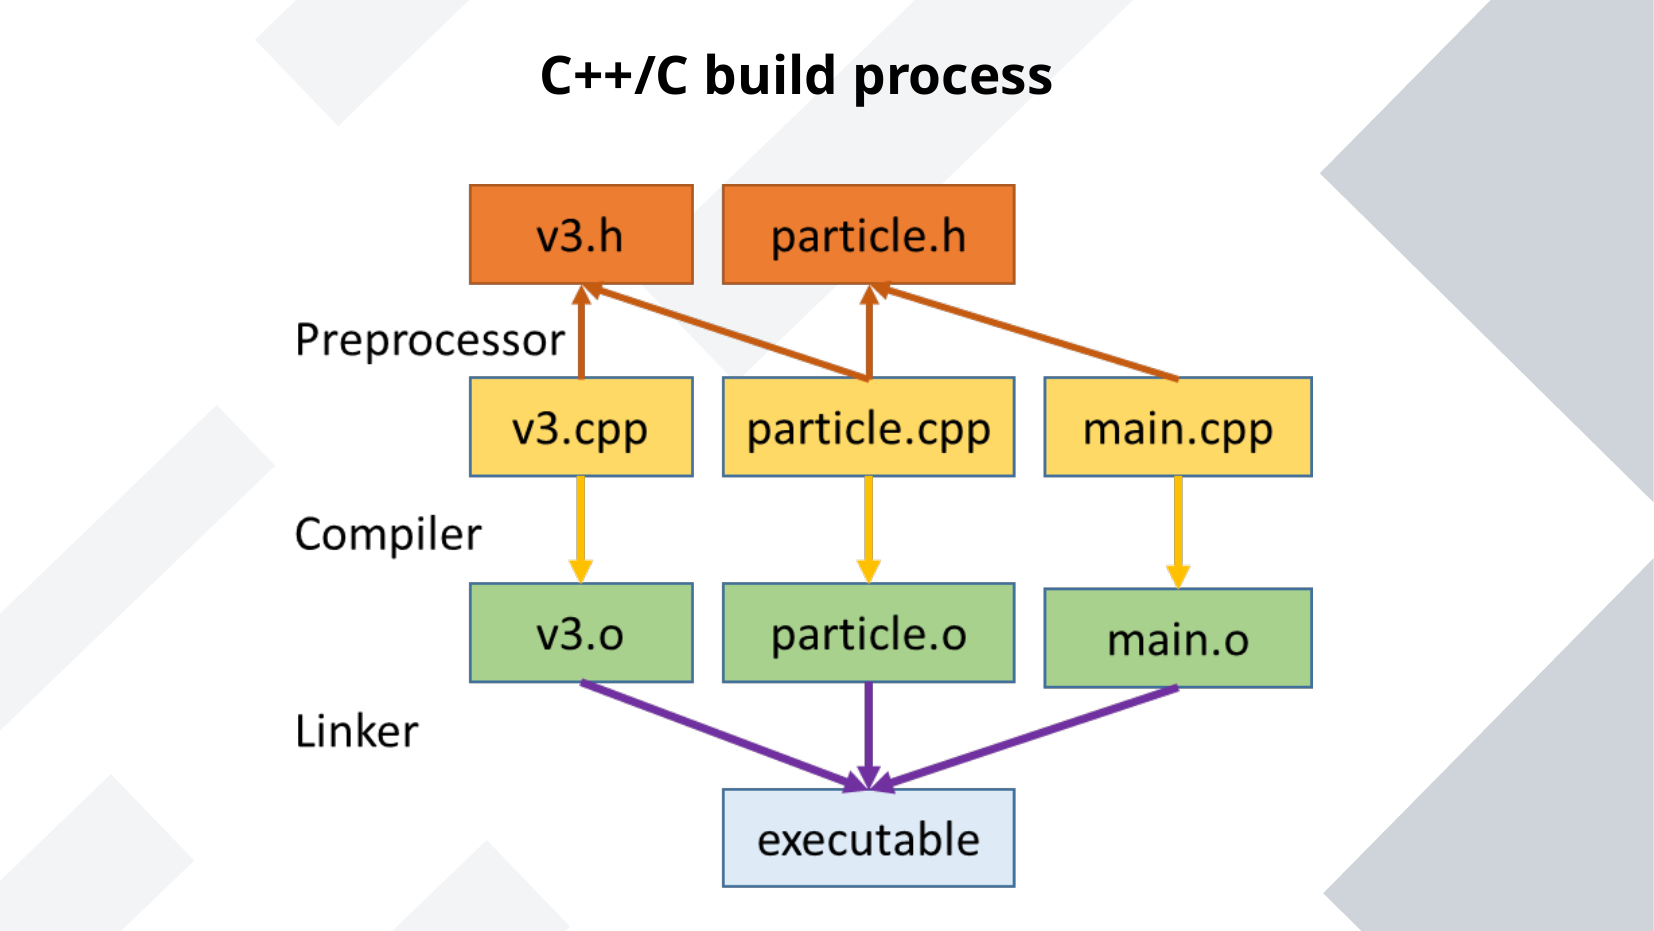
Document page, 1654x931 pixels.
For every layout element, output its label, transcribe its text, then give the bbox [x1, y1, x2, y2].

title C++/C build process [337, 37, 1256, 111]
picture [262, 184, 1313, 901]
